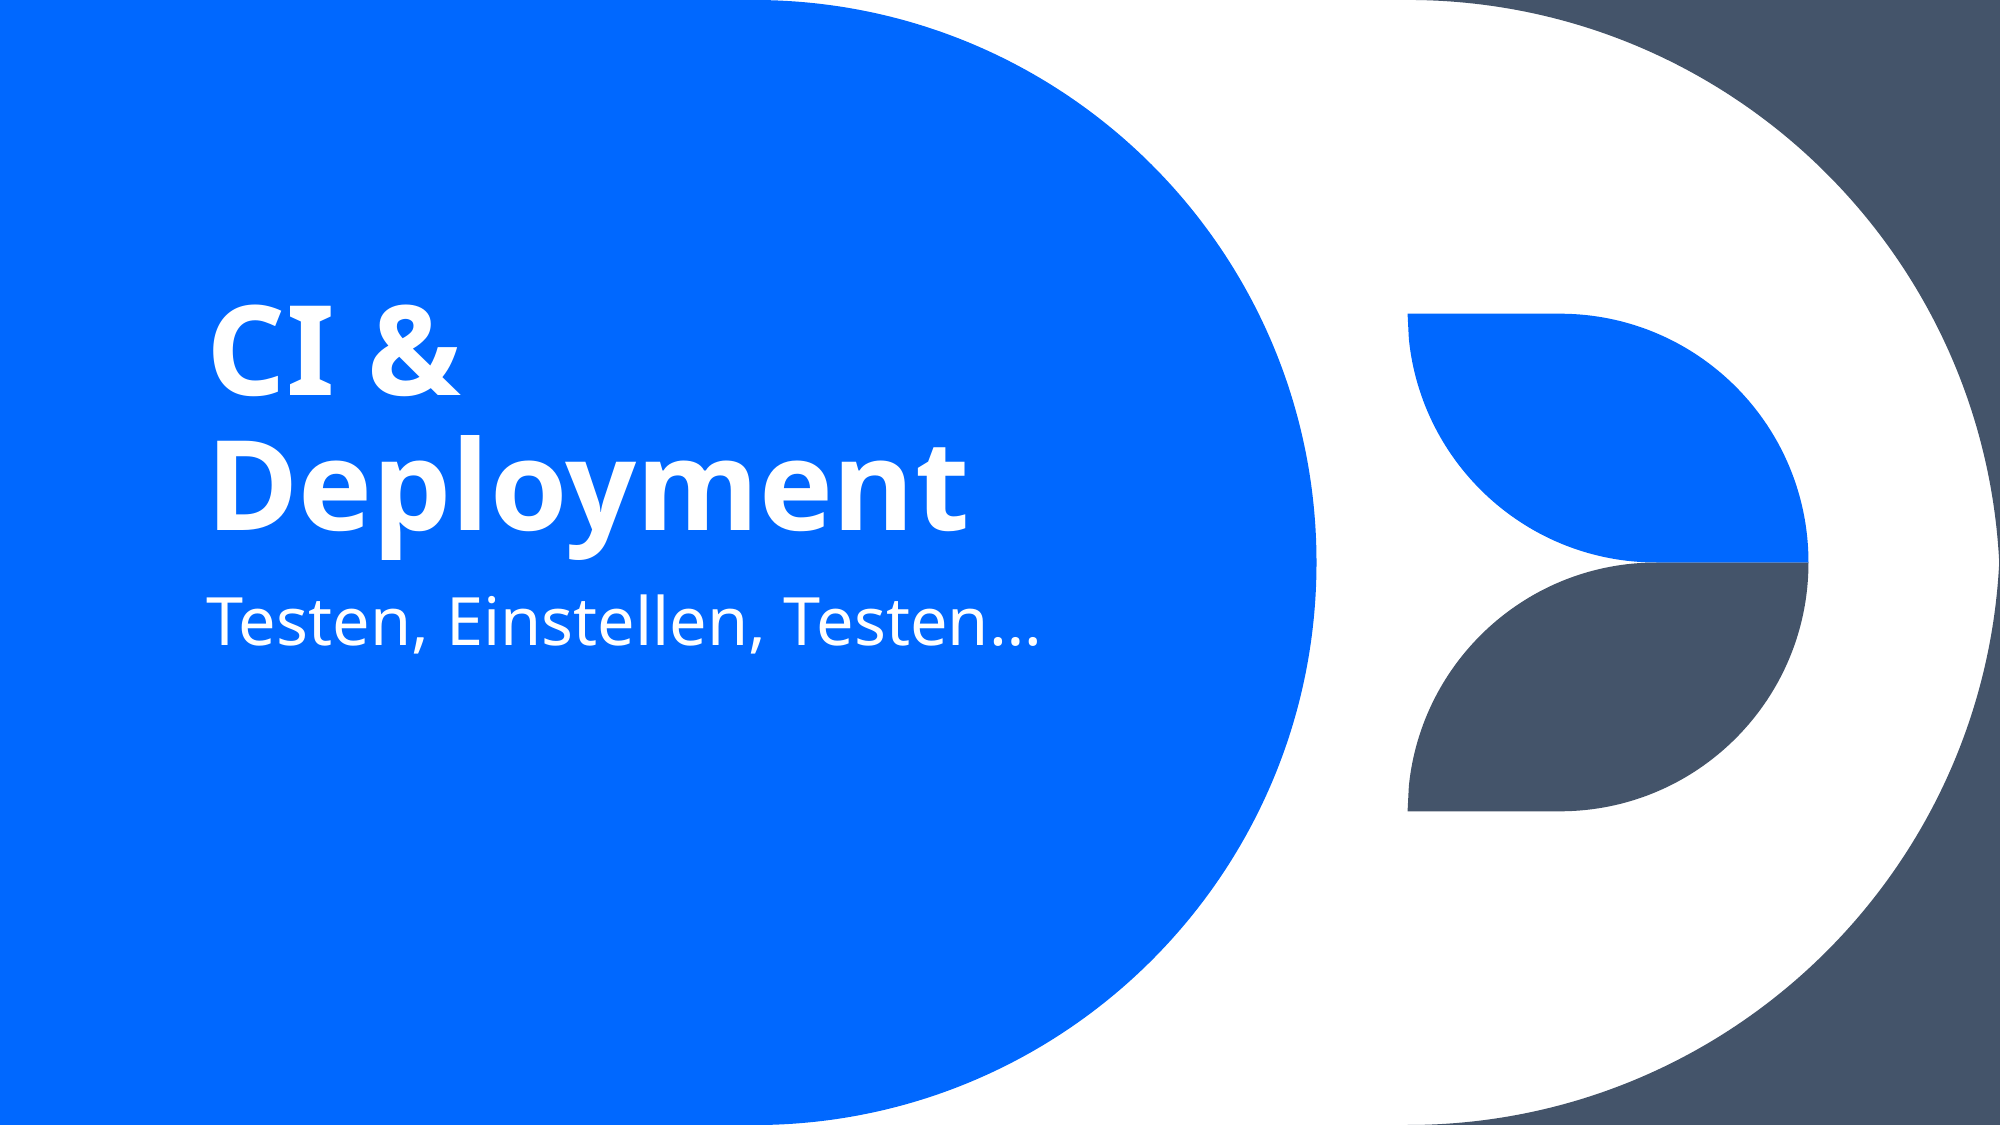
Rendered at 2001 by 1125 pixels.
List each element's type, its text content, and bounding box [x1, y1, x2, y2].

title CI & Deployment [191, 173, 1217, 566]
subtitle Testen, Einstellen, Testen… [191, 580, 1217, 812]
